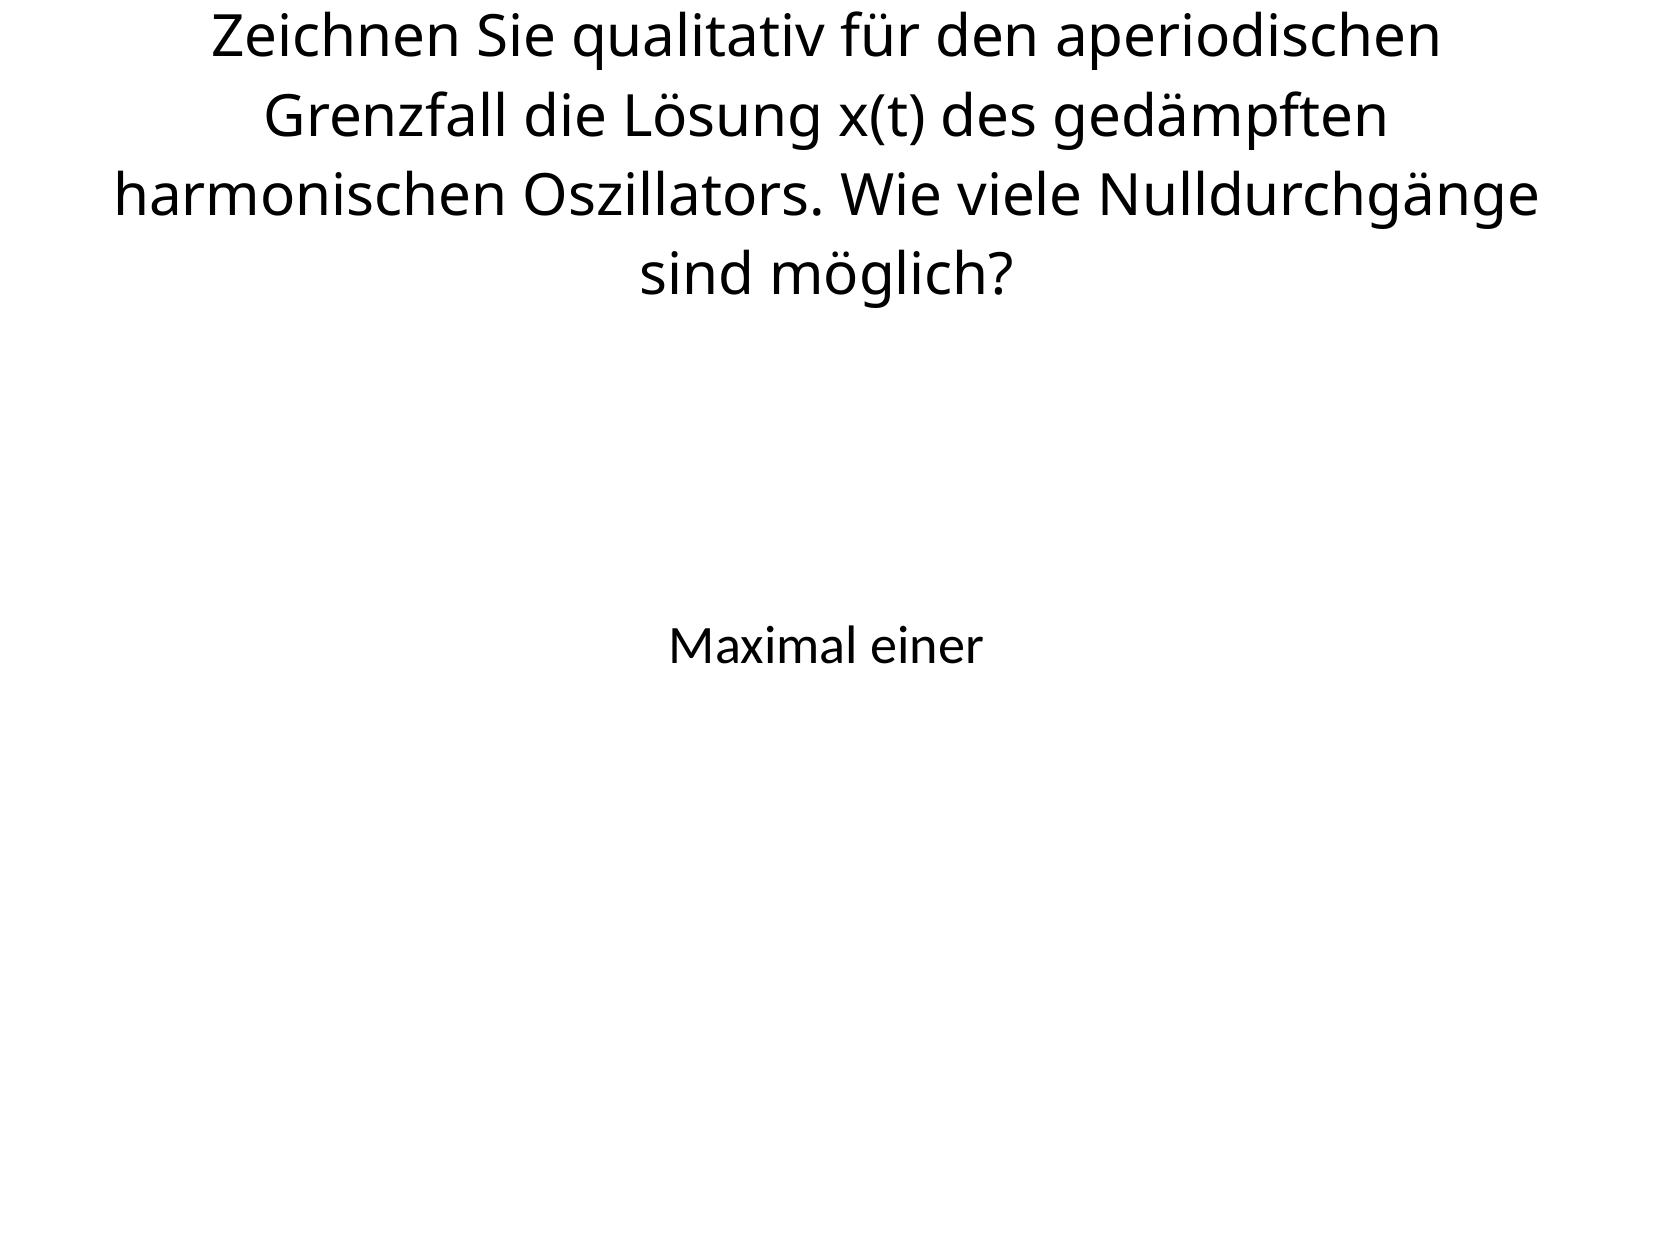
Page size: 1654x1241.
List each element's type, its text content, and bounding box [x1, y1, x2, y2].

title Zeichnen Sie qualitativ für den aperiodischen Grenzfall die Lösung x(t) des gedämpften harmonischen Oszillators. Wie viele Nulldurchgänge sind möglich? [82, 13, 1571, 290]
subtitle Maximal einer [82, 290, 1571, 1010]
